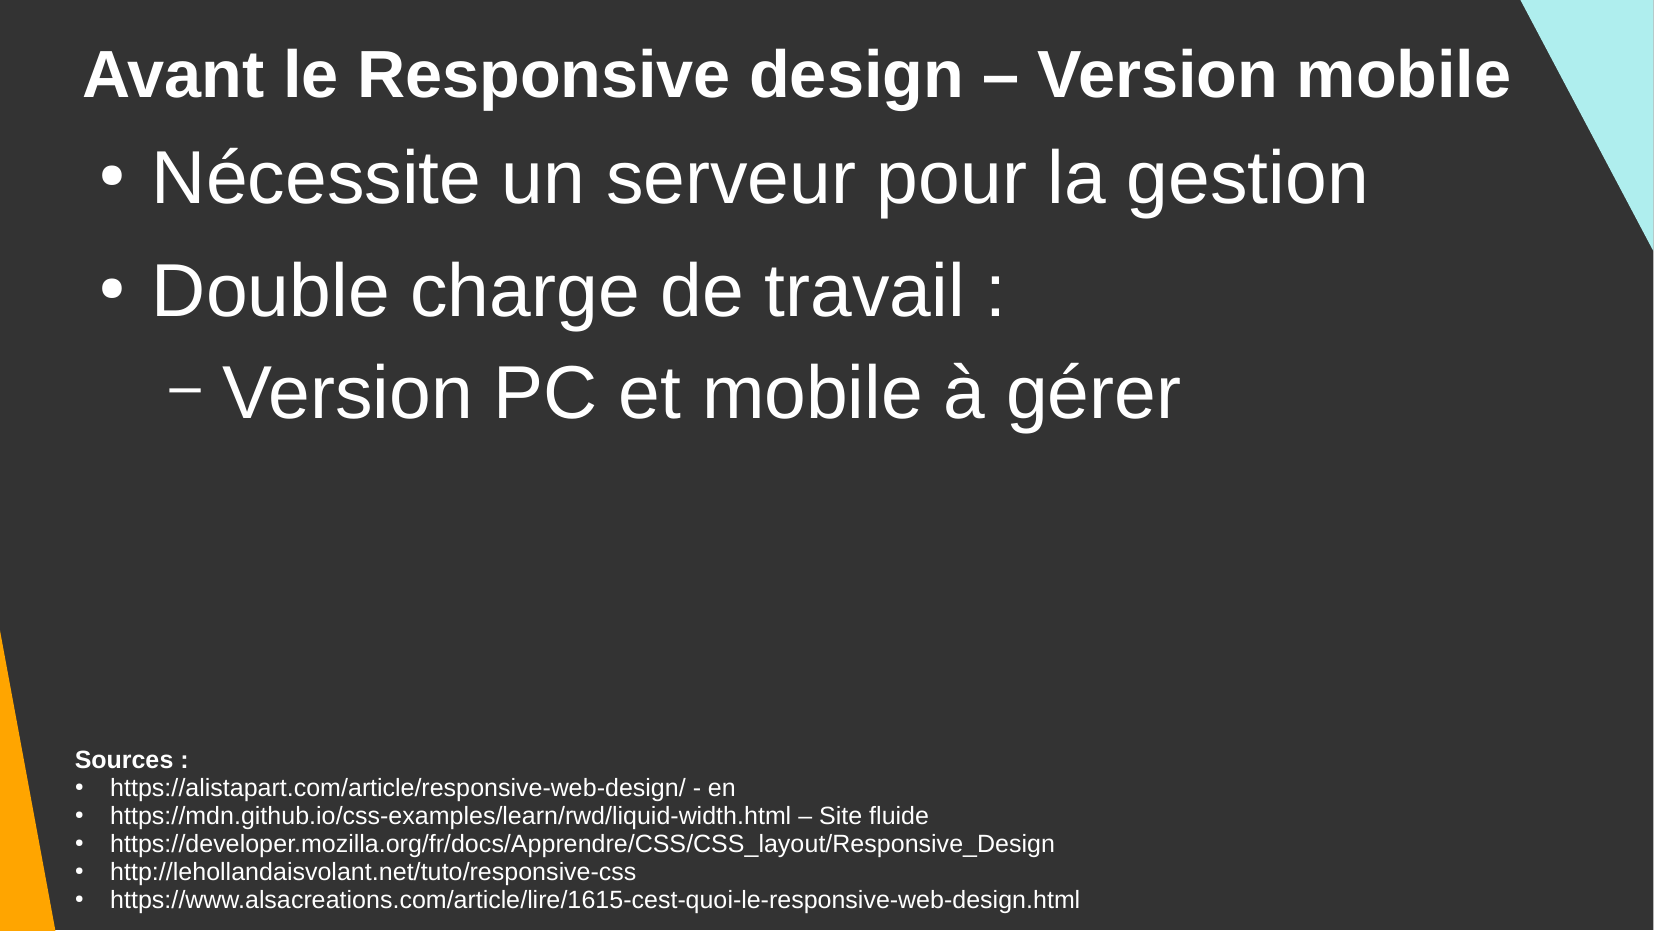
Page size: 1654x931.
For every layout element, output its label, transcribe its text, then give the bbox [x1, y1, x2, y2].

text_box [1520, 0, 1654, 253]
title Avant le Responsive design – Version mobile [82, 37, 1571, 114]
text_box [0, 630, 56, 931]
list Nécessite un serveur pour la gestion Double charge de travail : Version PC et mobile à gérer [80, 135, 1605, 721]
text_box Sources : https://alistapart.com/article/responsive-web-design/ - en https://mdn.github.io/css-examples/learn/rwd/liquid-width.html – Site fluide https://developer.mozilla.org/fr/docs/Apprendre/CSS/CSS_layout/Responsive_Design http://lehollandaisvolant.net/tuto/responsive-css https://www.alsacreations.com/article/lire/1615-cest-quoi-le-responsive-web-design.html [60, 738, 1546, 922]
